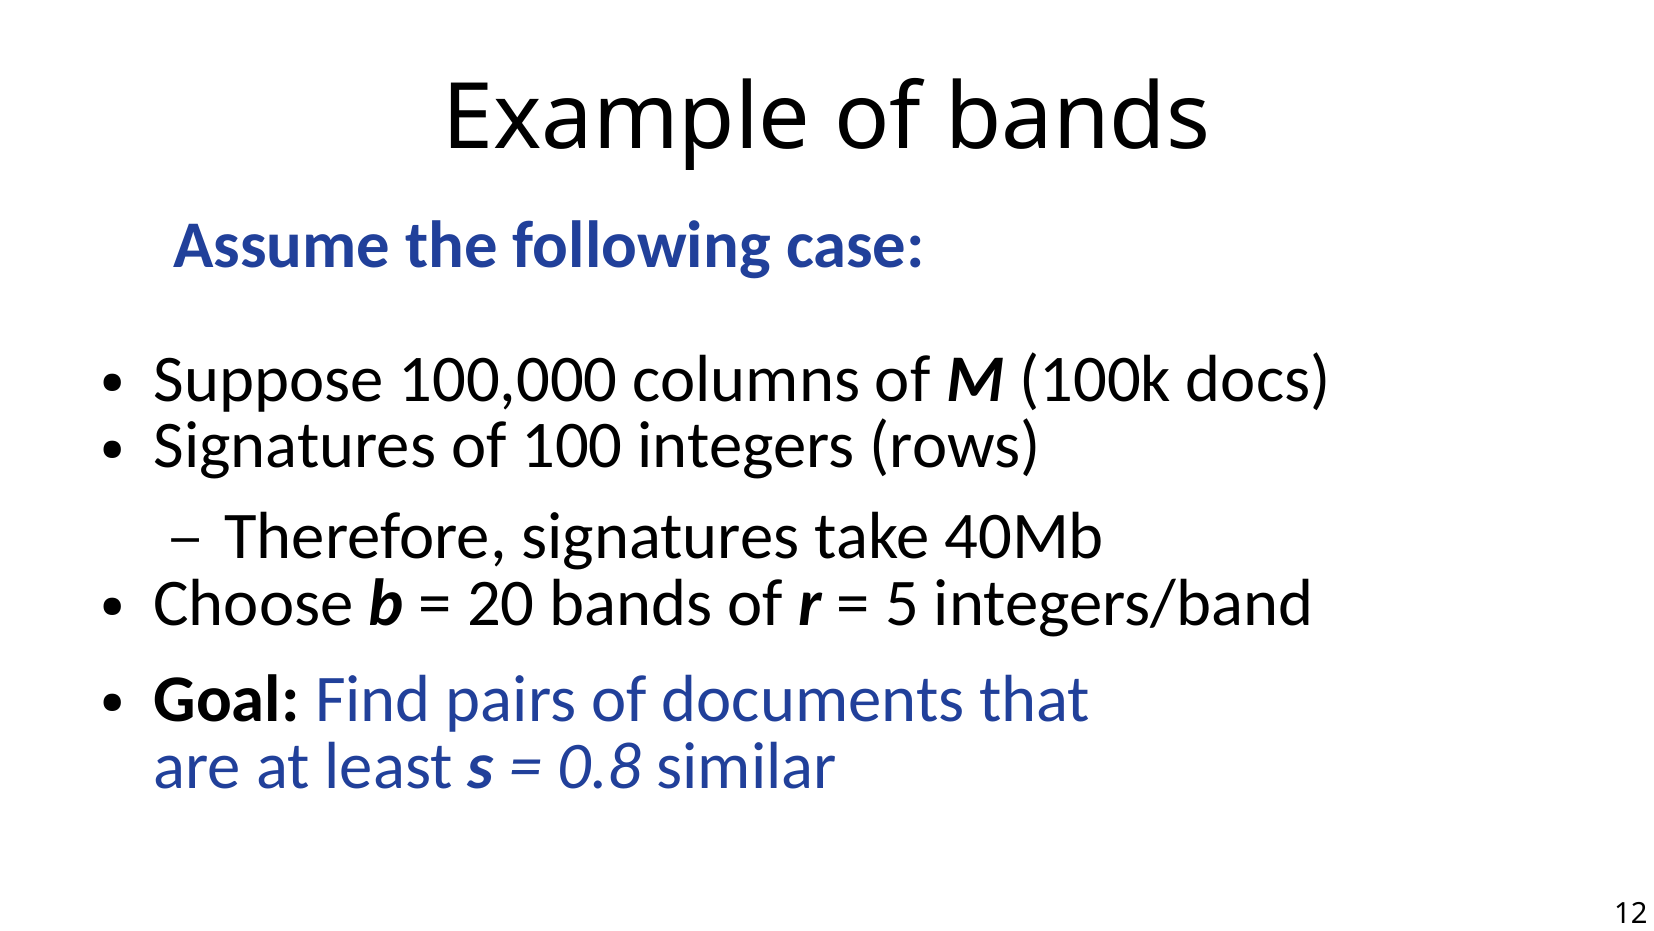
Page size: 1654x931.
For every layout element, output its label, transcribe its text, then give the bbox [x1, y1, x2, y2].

list Assume the following case: Suppose 100,000 columns of M (100k docs) Signatures of 100 integers (rows) Therefore, signatures take 40Mb Choose b = 20 bands of r = 5 integers/band Goal: Find pairs of documents that are at least s = 0.8 similar [82, 217, 1571, 854]
title Example of bands [82, 1, 1571, 217]
